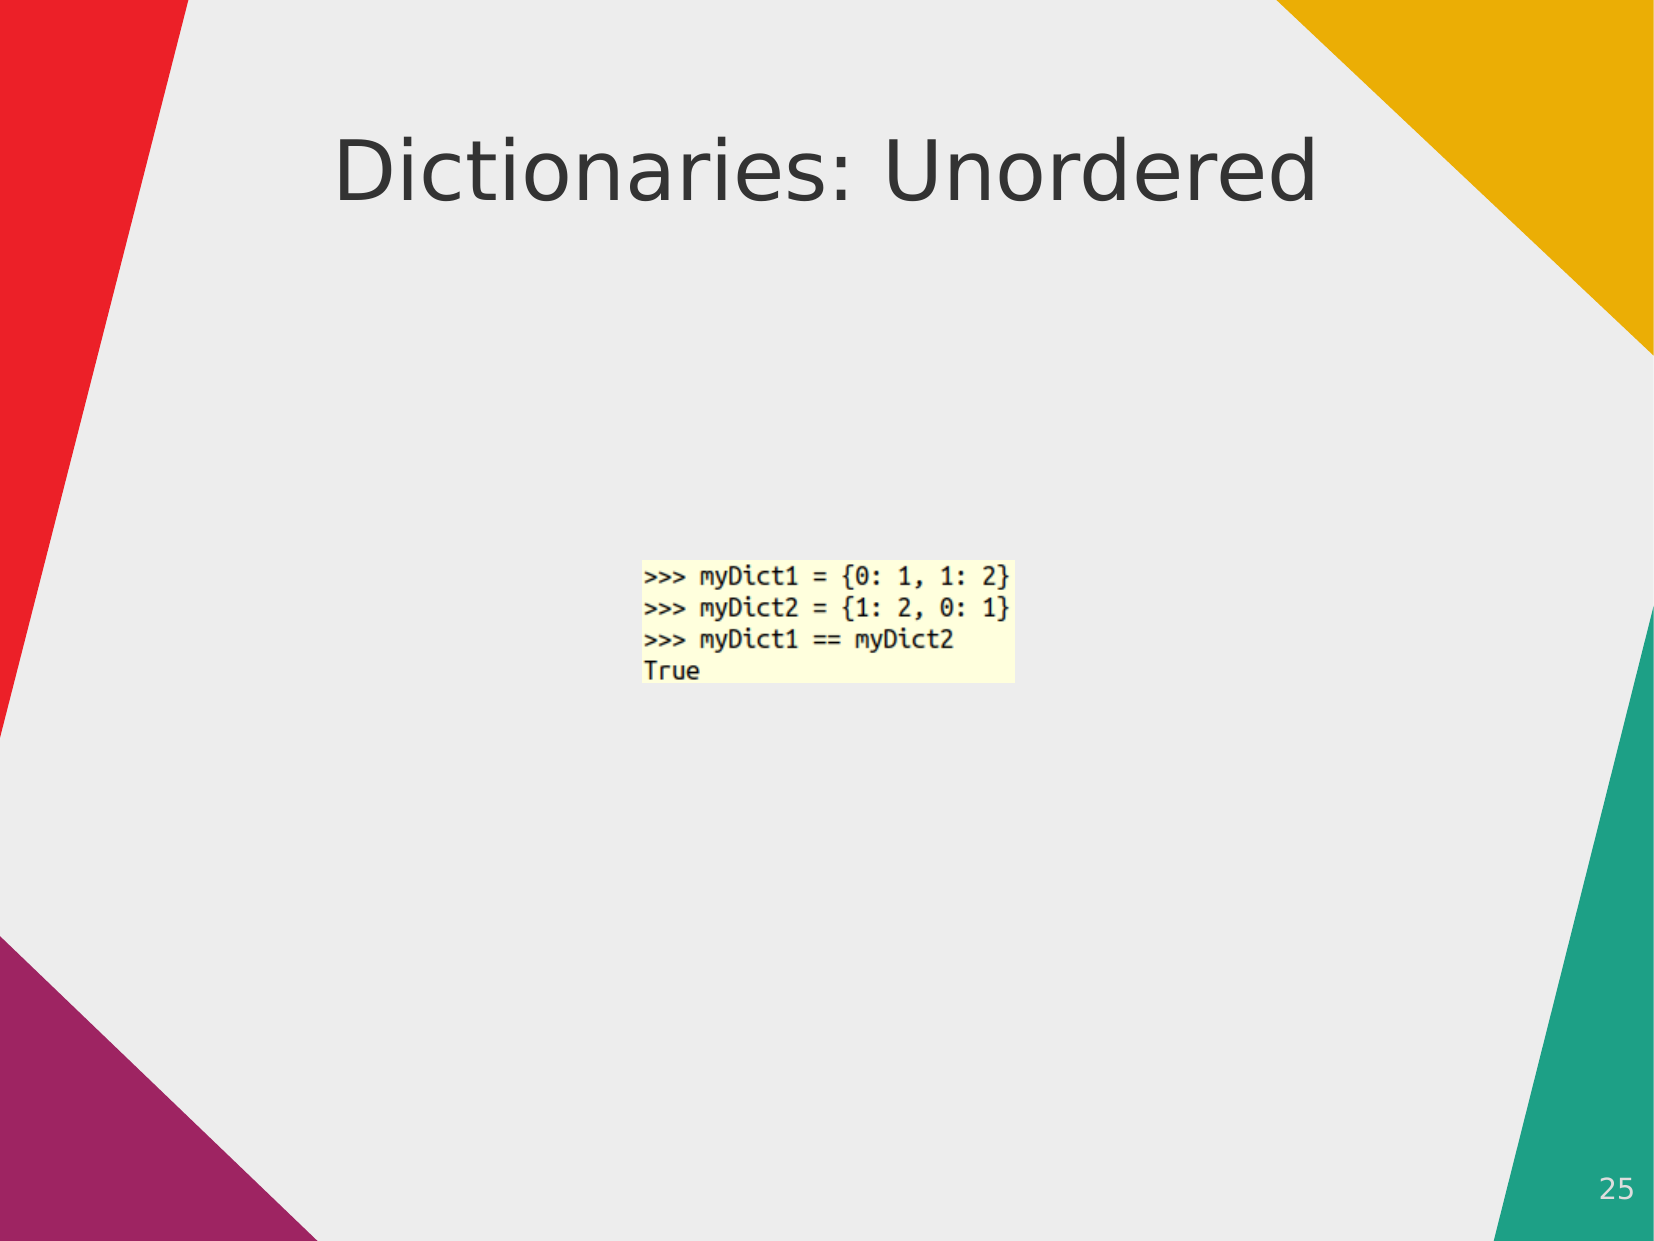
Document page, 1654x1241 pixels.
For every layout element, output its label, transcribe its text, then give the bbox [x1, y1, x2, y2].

picture [642, 560, 1015, 683]
title Dictionaries: Unordered [114, 73, 1539, 271]
